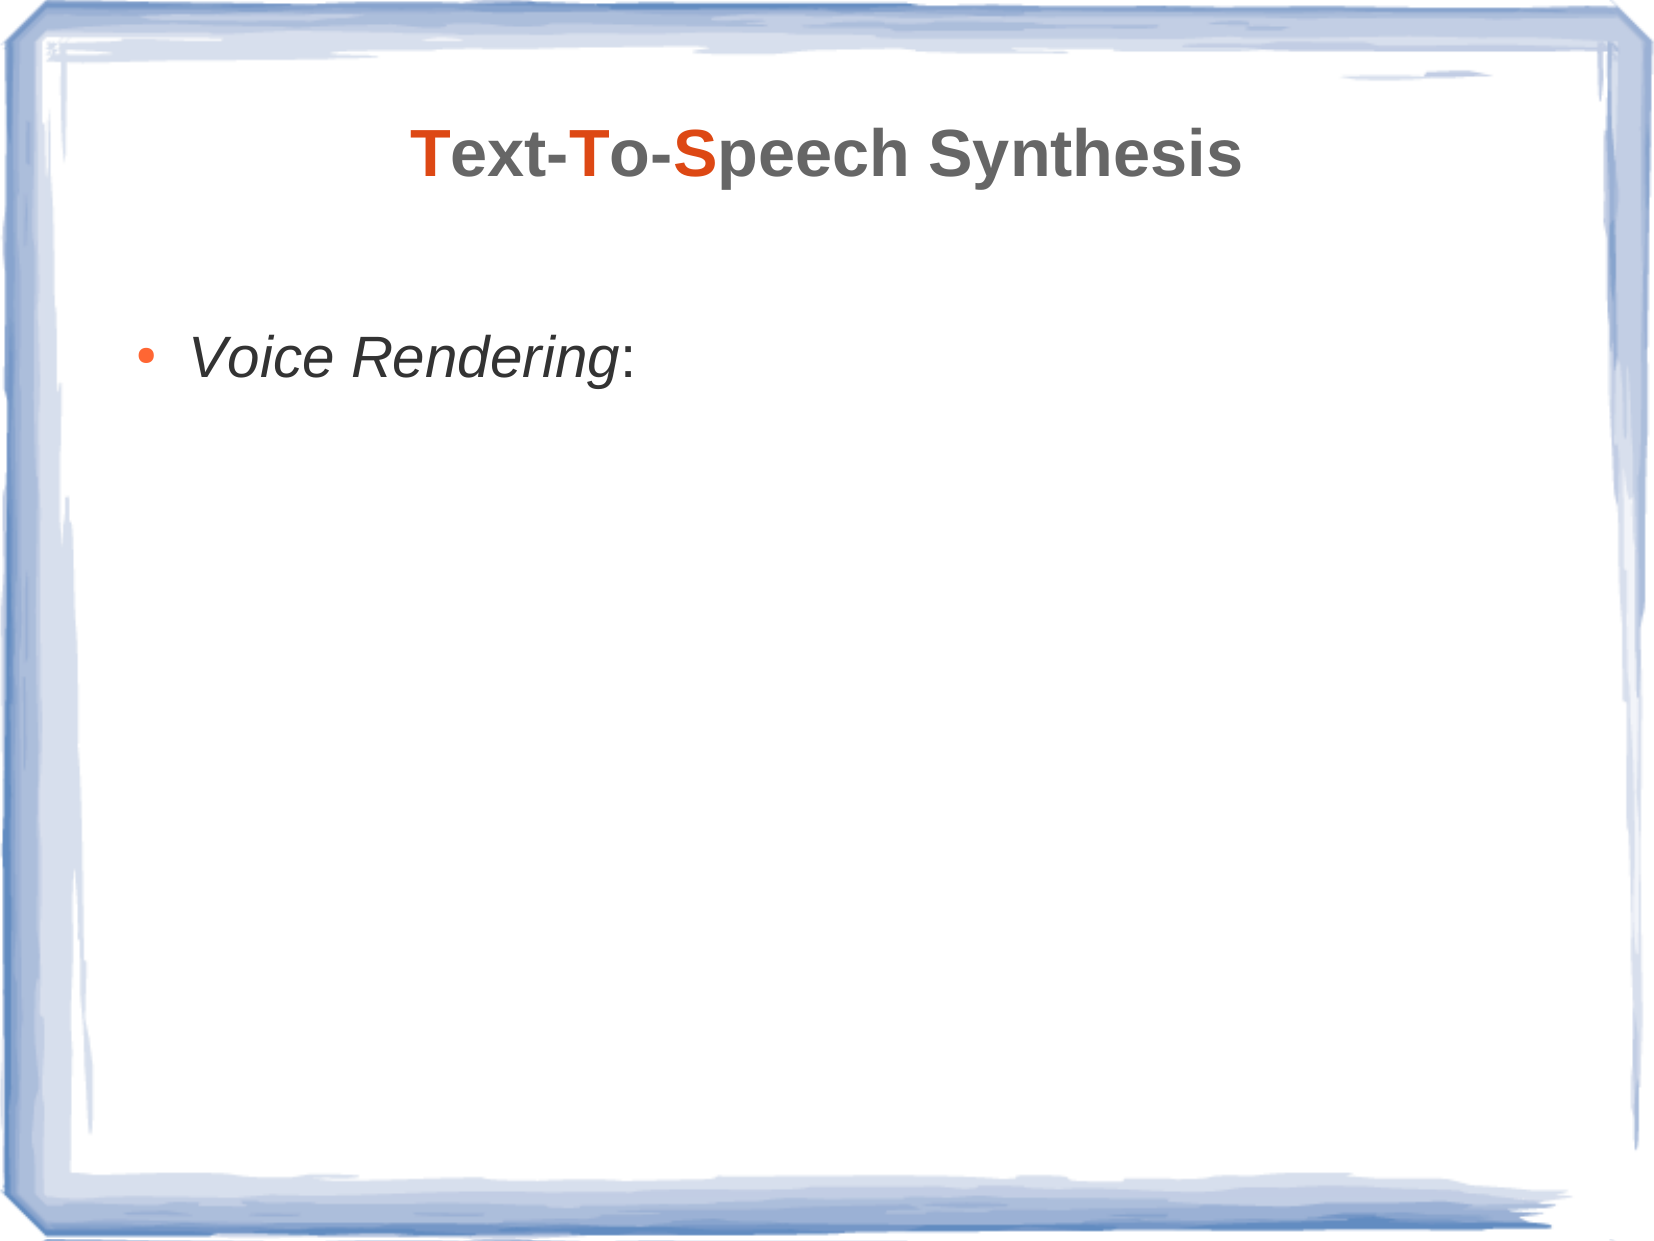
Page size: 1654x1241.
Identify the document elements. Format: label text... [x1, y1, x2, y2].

title Text-To-Speech Synthesis [82, 49, 1571, 257]
picture [0, 0, 1654, 1241]
list Voice Rendering: [118, 324, 1571, 1045]
